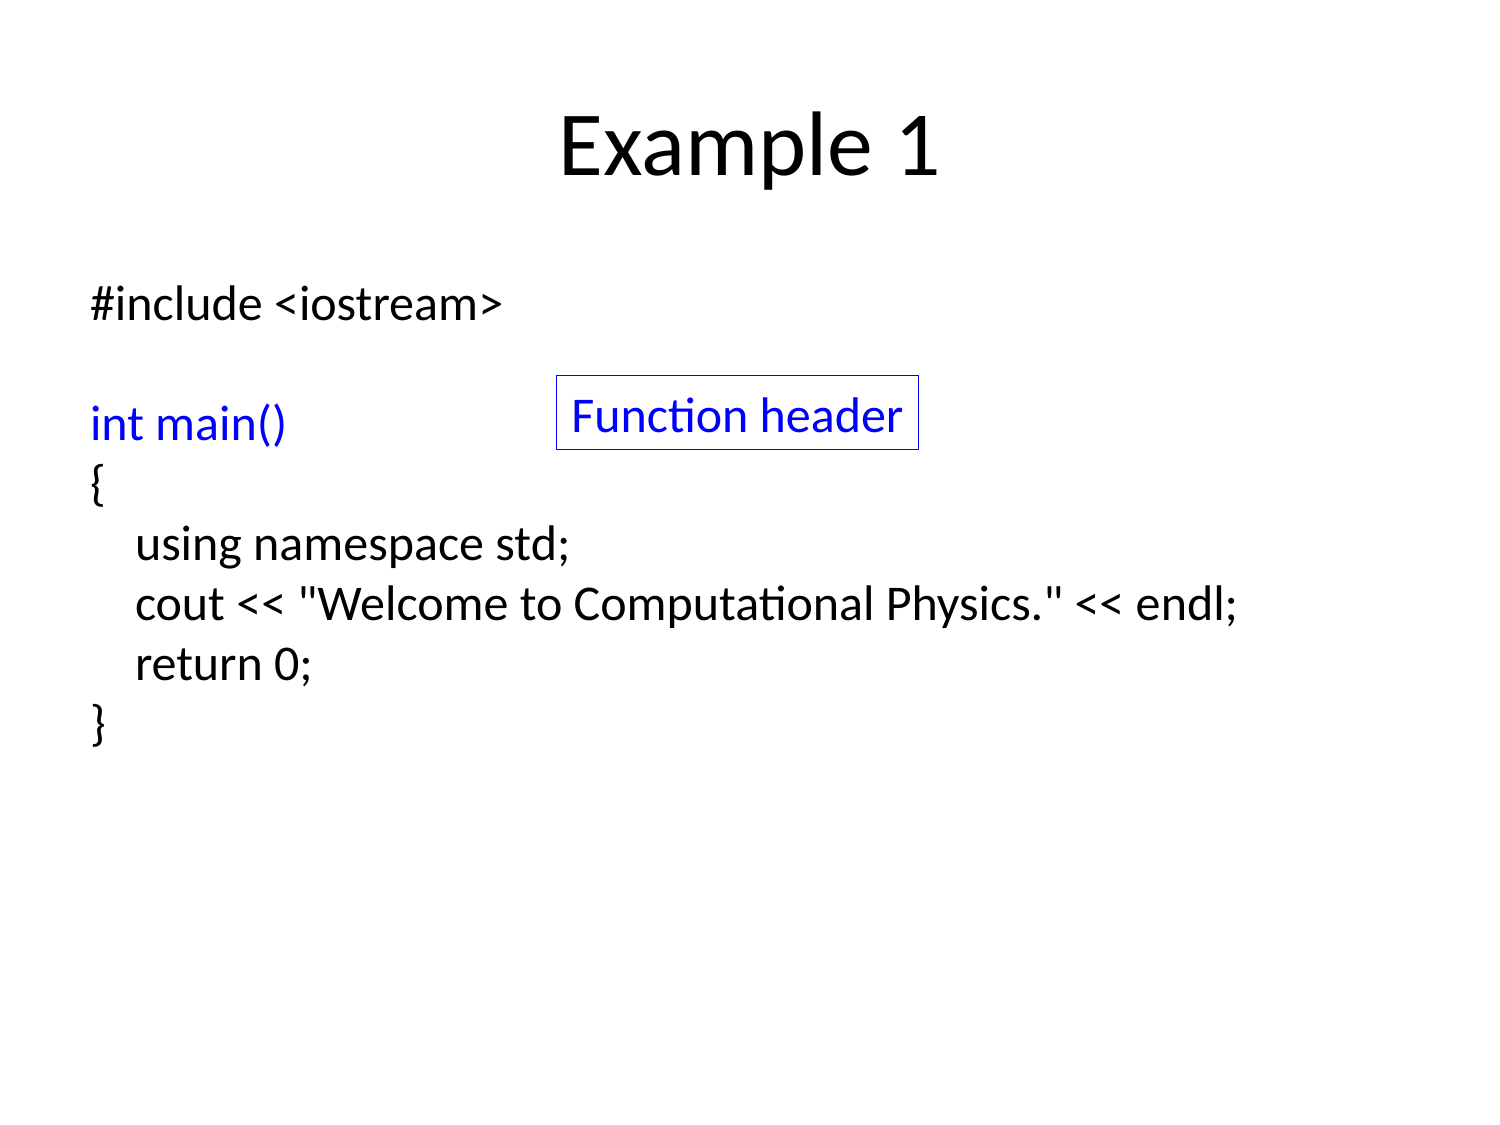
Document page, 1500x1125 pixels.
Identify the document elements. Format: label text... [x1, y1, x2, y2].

title Example 1 [75, 45, 1425, 233]
text_box Function header [556, 375, 919, 450]
list #include <iostream> int main() { using namespace std; cout << "Welcome to Computational Physics." << endl; return 0; } [75, 262, 1425, 1005]
